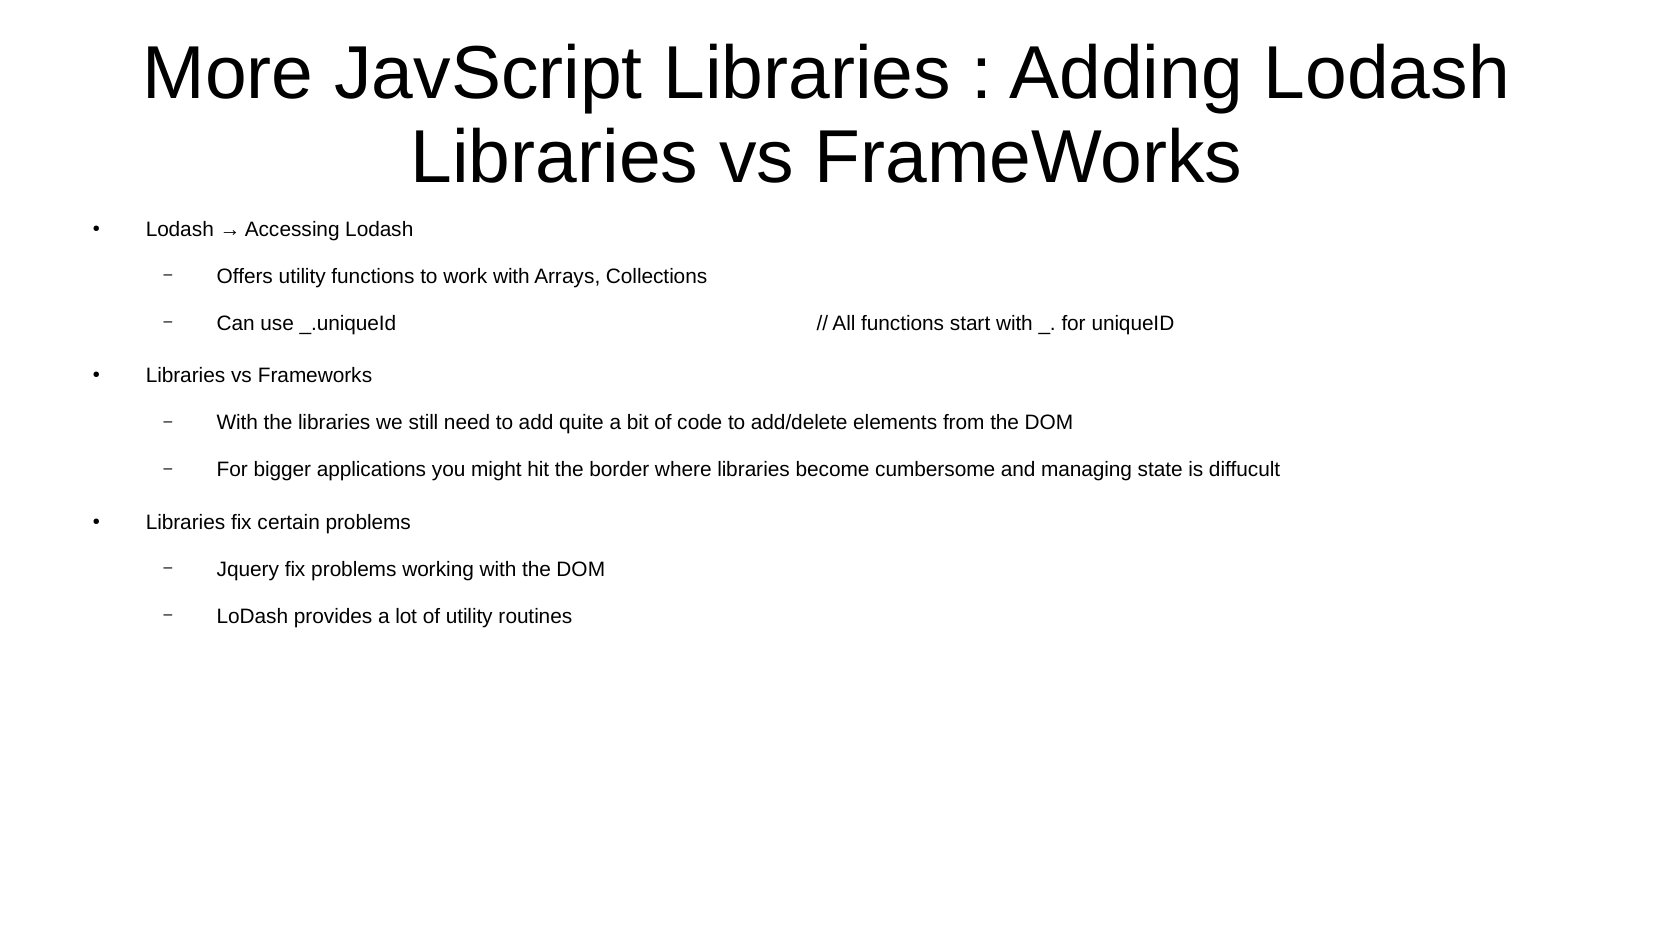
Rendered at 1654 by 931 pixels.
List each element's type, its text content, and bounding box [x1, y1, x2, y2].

title More JavScript Libraries : Adding Lodash Libraries vs FrameWorks [82, 37, 1571, 193]
list Lodash → Accessing Lodash Offers utility functions to work with Arrays, Collections Can use _.uniqueId // All functions start with _. for uniqueID Libraries vs Frameworks With the libraries we still need to add quite a bit of code to add/delete elements from the DOM For bigger applications you might hit the border where libraries become cumbersome and managing state is diffucult Libraries fix certain problems Jquery fix problems working with the DOM LoDash provides a lot of utility routines [75, 217, 1568, 901]
